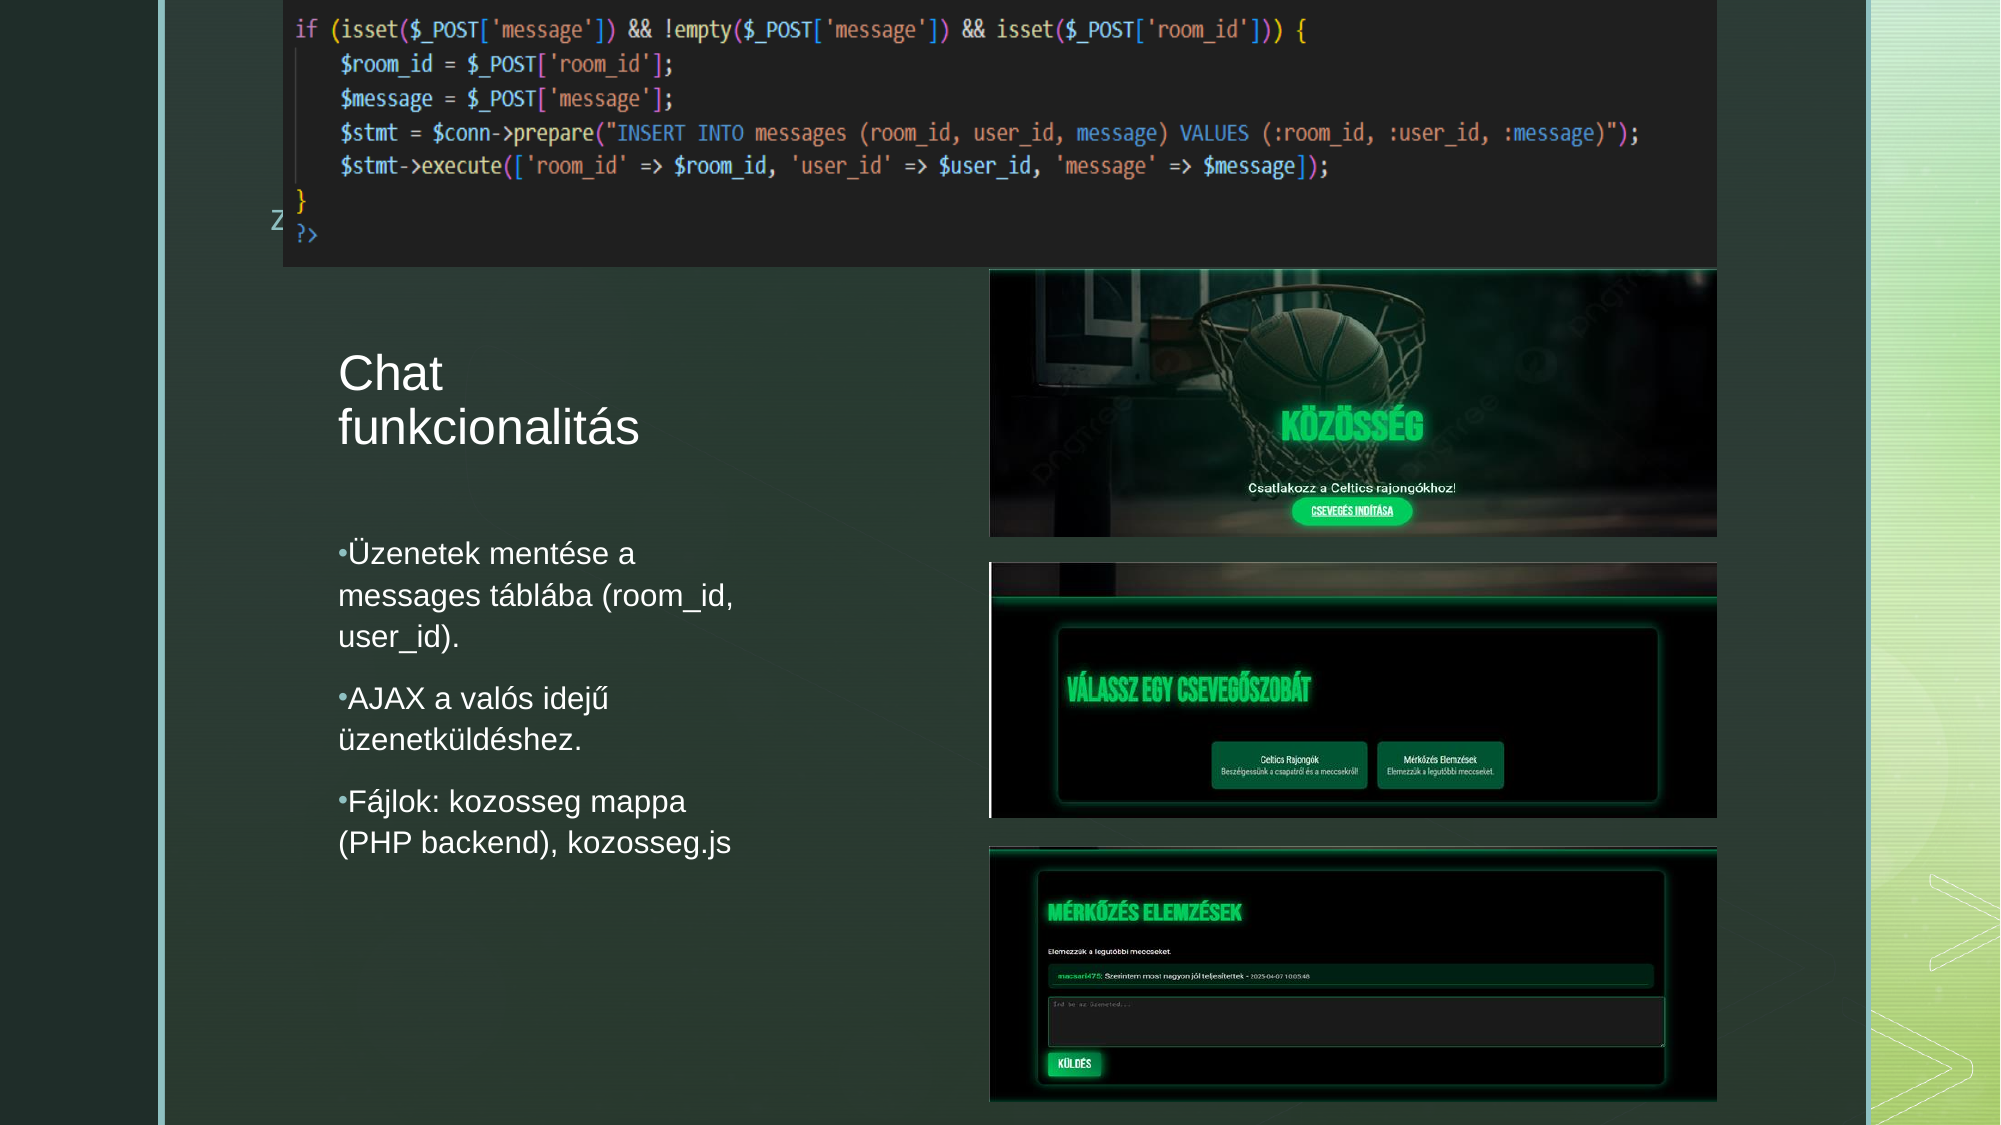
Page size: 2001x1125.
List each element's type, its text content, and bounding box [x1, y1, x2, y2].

picture [283, 0, 1717, 268]
picture [989, 562, 1717, 818]
picture [989, 269, 1717, 537]
picture [989, 846, 1717, 1102]
list Üzenetek mentése a messages táblába (room_id, user_id). AJAX a valós idejű üzenetküldéshez. Fájlok: kozosseg mappa (PHP backend), kozosseg.js [323, 522, 761, 915]
title Chat funkcionalitás [323, 268, 761, 522]
